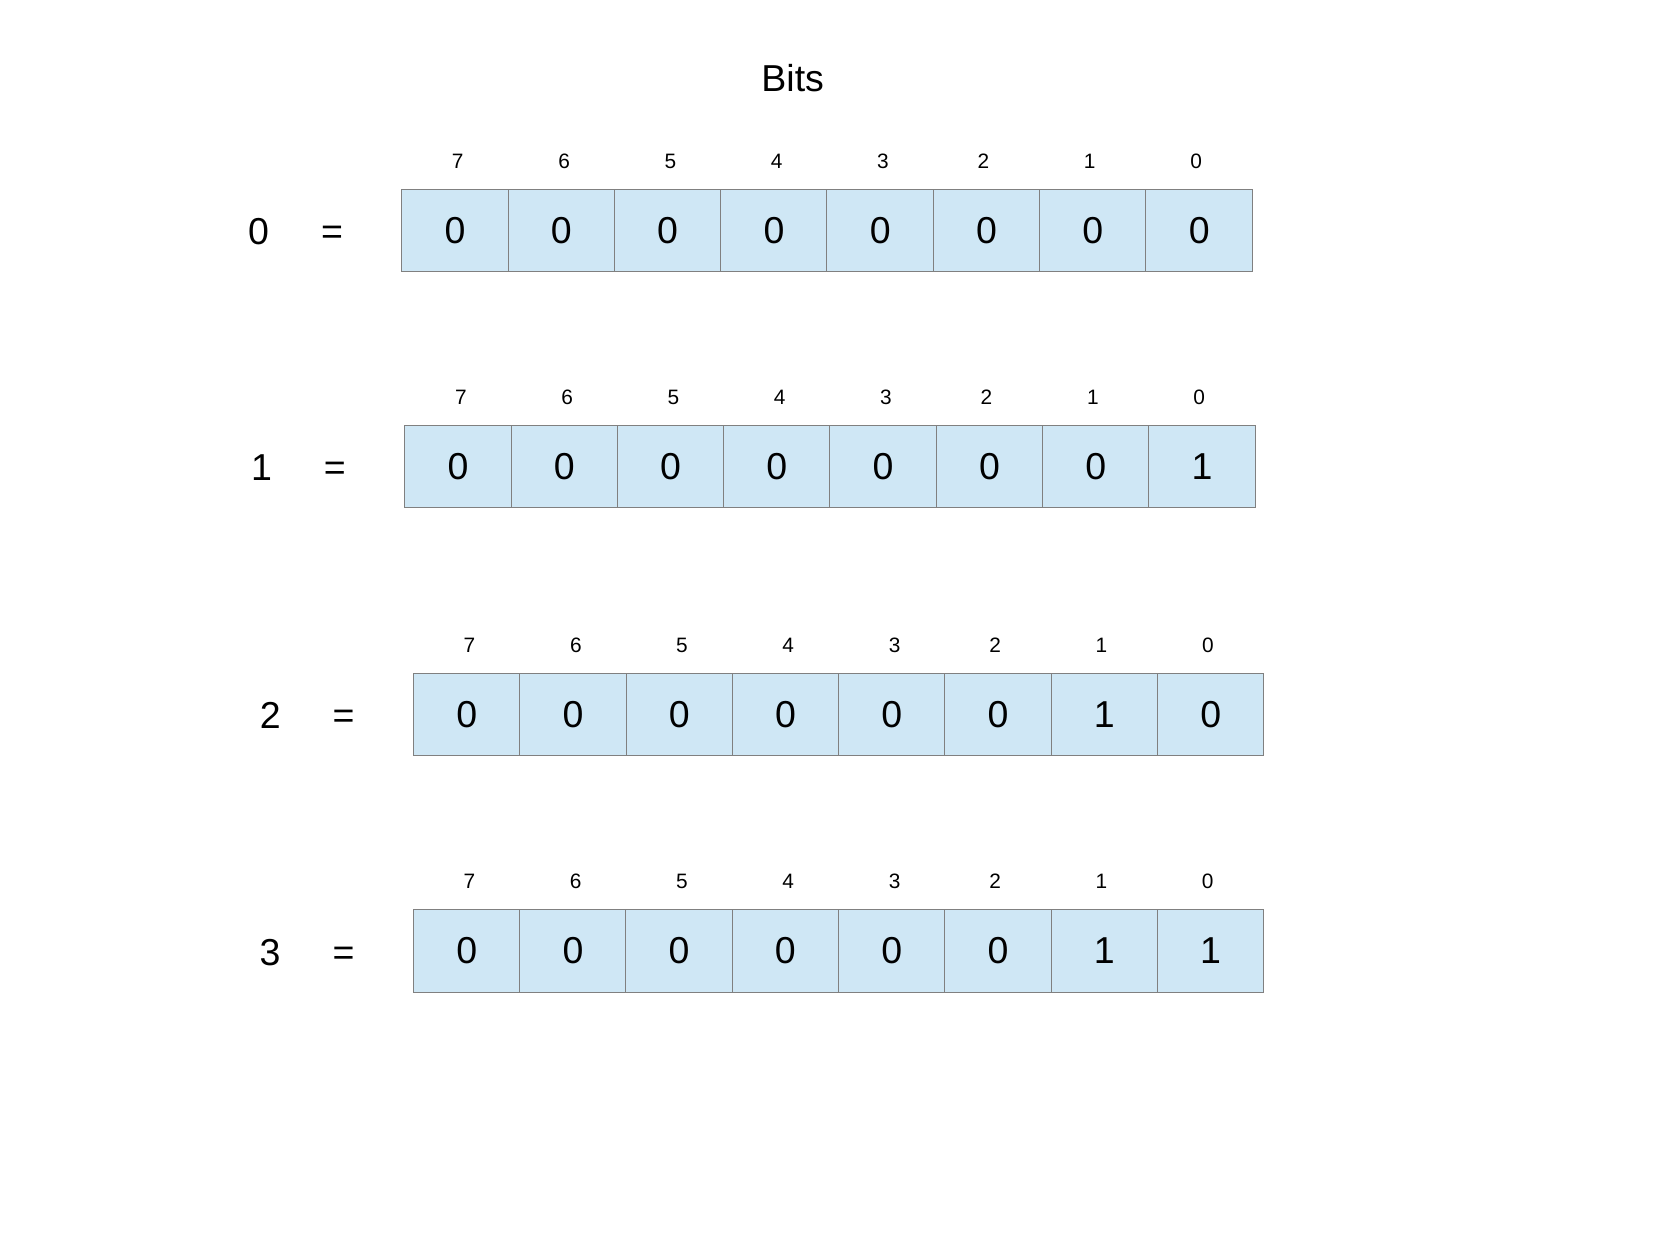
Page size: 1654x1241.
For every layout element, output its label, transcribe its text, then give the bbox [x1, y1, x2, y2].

text_box 0 [944, 909, 1051, 993]
text_box Bits [746, 49, 839, 107]
text_box 0 [838, 909, 944, 993]
text_box 1 [1069, 141, 1111, 181]
text_box 0 [723, 425, 829, 508]
text_box 0 [732, 673, 838, 756]
text_box 0 [508, 189, 614, 272]
text_box 0 [936, 425, 1042, 508]
text_box 4 [756, 141, 798, 181]
text_box 0 [404, 425, 511, 508]
text_box 5 [649, 141, 691, 181]
text_box 0 [1187, 862, 1229, 901]
text_box 1 [1051, 673, 1157, 756]
text_box 0 [401, 189, 508, 272]
text_box 2 [965, 378, 1008, 417]
text_box 7 [448, 626, 491, 665]
text_box 0 [617, 425, 723, 508]
text_box 2 [974, 626, 1016, 665]
text_box 0 [625, 909, 732, 993]
text_box 0 [1039, 189, 1145, 272]
text_box 1 [1072, 378, 1114, 417]
text_box 0 [732, 909, 838, 993]
text_box 0 [944, 673, 1051, 756]
text_box 0 [1145, 189, 1253, 272]
text_box 0 [838, 673, 944, 756]
text_box 4 [767, 626, 809, 665]
text_box 5 [652, 378, 694, 417]
text_box 7 [437, 141, 479, 181]
text_box 6 [555, 862, 597, 901]
text_box 1 [1080, 626, 1123, 665]
text_box 3 = [244, 923, 370, 981]
text_box 4 [767, 862, 809, 901]
text_box 1 [1080, 862, 1123, 901]
text_box 0 = [233, 203, 358, 261]
text_box 0 [519, 909, 625, 993]
text_box 0 [519, 673, 626, 756]
text_box 0 [1042, 425, 1148, 508]
text_box 0 [413, 909, 519, 993]
text_box 4 [759, 378, 801, 417]
text_box 0 [1178, 378, 1220, 417]
text_box 5 [661, 862, 703, 901]
text_box 0 [829, 425, 936, 508]
text_box 7 [440, 378, 482, 417]
text_box 2 [962, 141, 1005, 181]
text_box 1 [1051, 909, 1157, 993]
text_box 0 [511, 425, 617, 508]
text_box 5 [661, 626, 703, 665]
text_box 0 [826, 189, 933, 272]
text_box 0 [1157, 673, 1264, 756]
text_box 6 [543, 141, 585, 181]
text_box 0 [933, 189, 1039, 272]
text_box 3 [865, 378, 907, 417]
text_box 3 [862, 141, 904, 181]
text_box 2 = [244, 687, 370, 745]
text_box 3 [874, 626, 916, 665]
text_box 1 [1157, 909, 1264, 993]
text_box 6 [555, 626, 597, 665]
text_box 0 [413, 673, 519, 756]
text_box 6 [546, 378, 588, 417]
text_box 0 [626, 673, 732, 756]
text_box 0 [1175, 141, 1217, 181]
text_box 7 [448, 862, 490, 901]
text_box 1 = [236, 439, 361, 497]
text_box 3 [874, 862, 916, 901]
text_box 0 [720, 189, 826, 272]
text_box 0 [1187, 626, 1229, 665]
text_box 0 [614, 189, 720, 272]
text_box 1 [1148, 425, 1256, 508]
text_box 2 [974, 862, 1016, 901]
